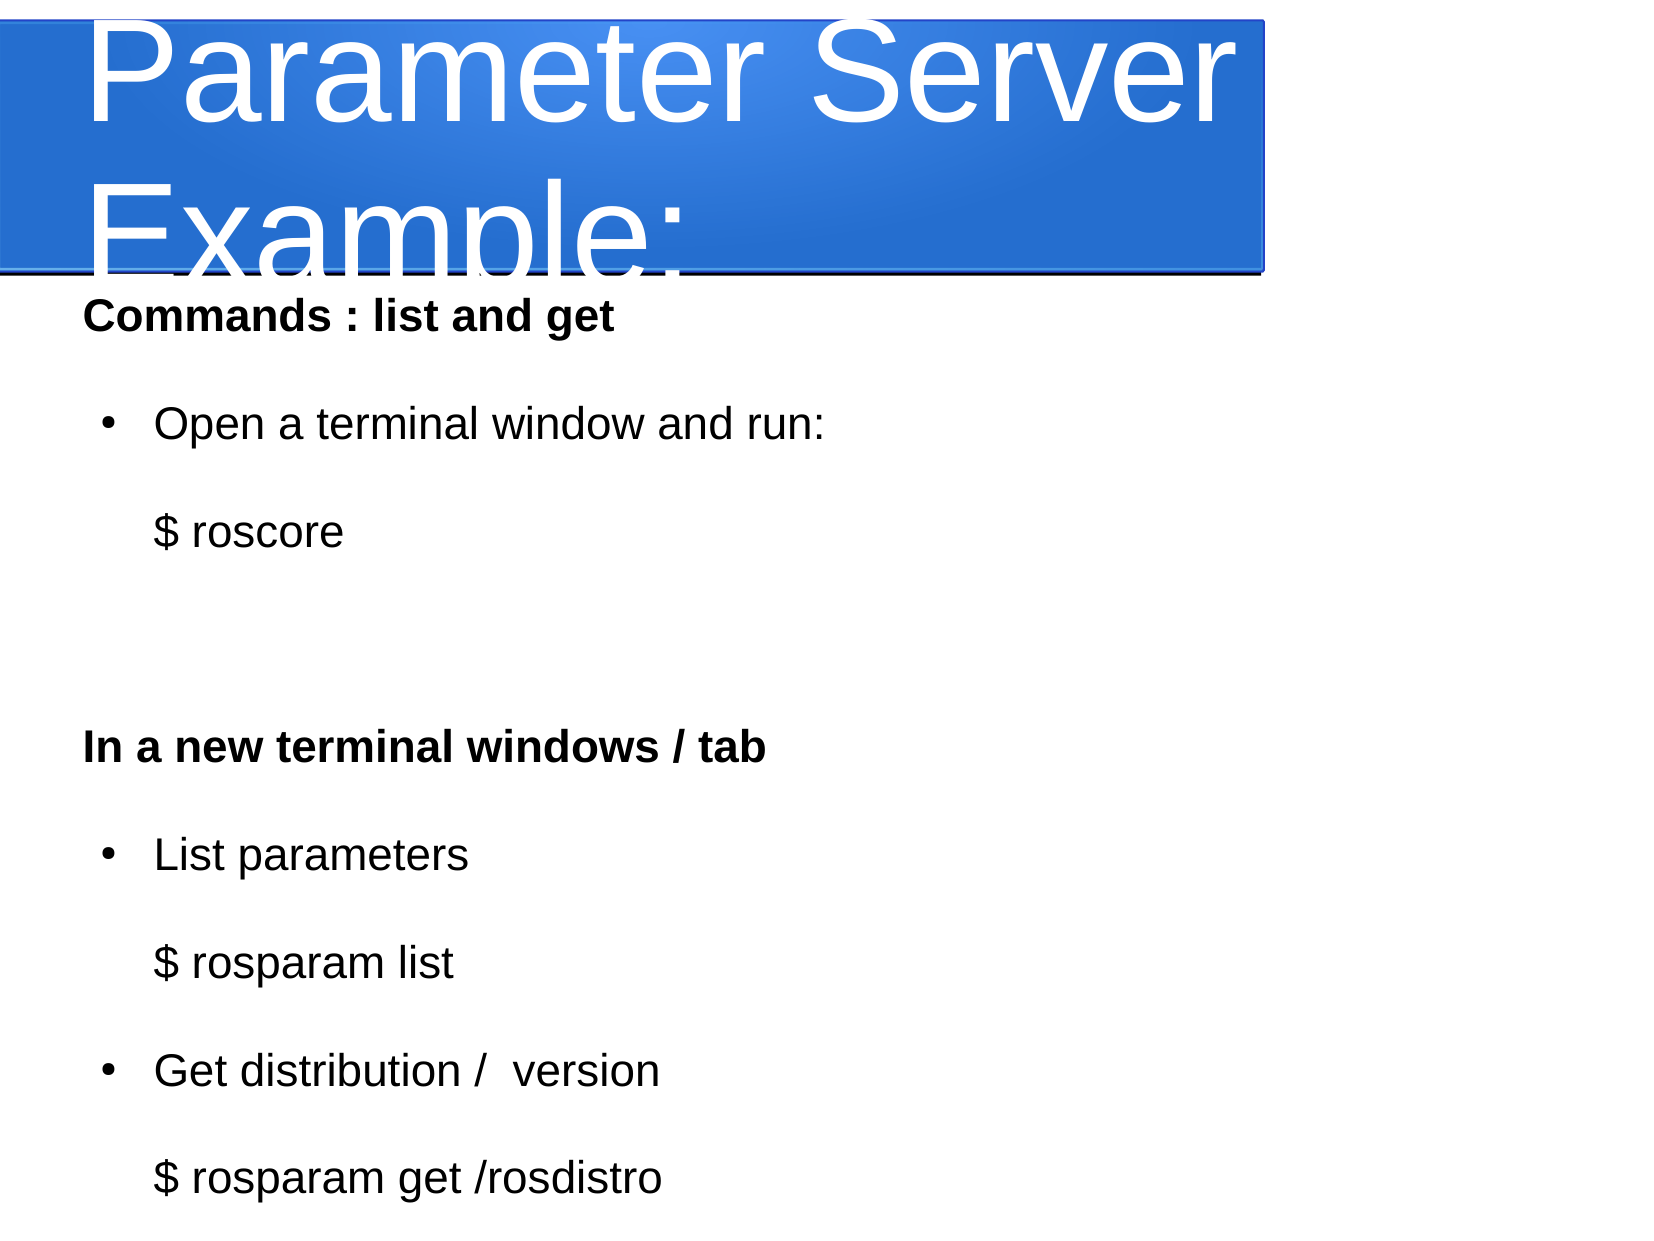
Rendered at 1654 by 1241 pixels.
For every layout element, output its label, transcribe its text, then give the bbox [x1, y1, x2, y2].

list Commands : list and get Open a terminal window and run: $ roscore In a new terminal windows / tab List parameters $ rosparam list Get distribution / version $ rosparam get /rosdistro [82, 290, 1576, 1216]
title Parameter Server Example: [82, 0, 1250, 290]
